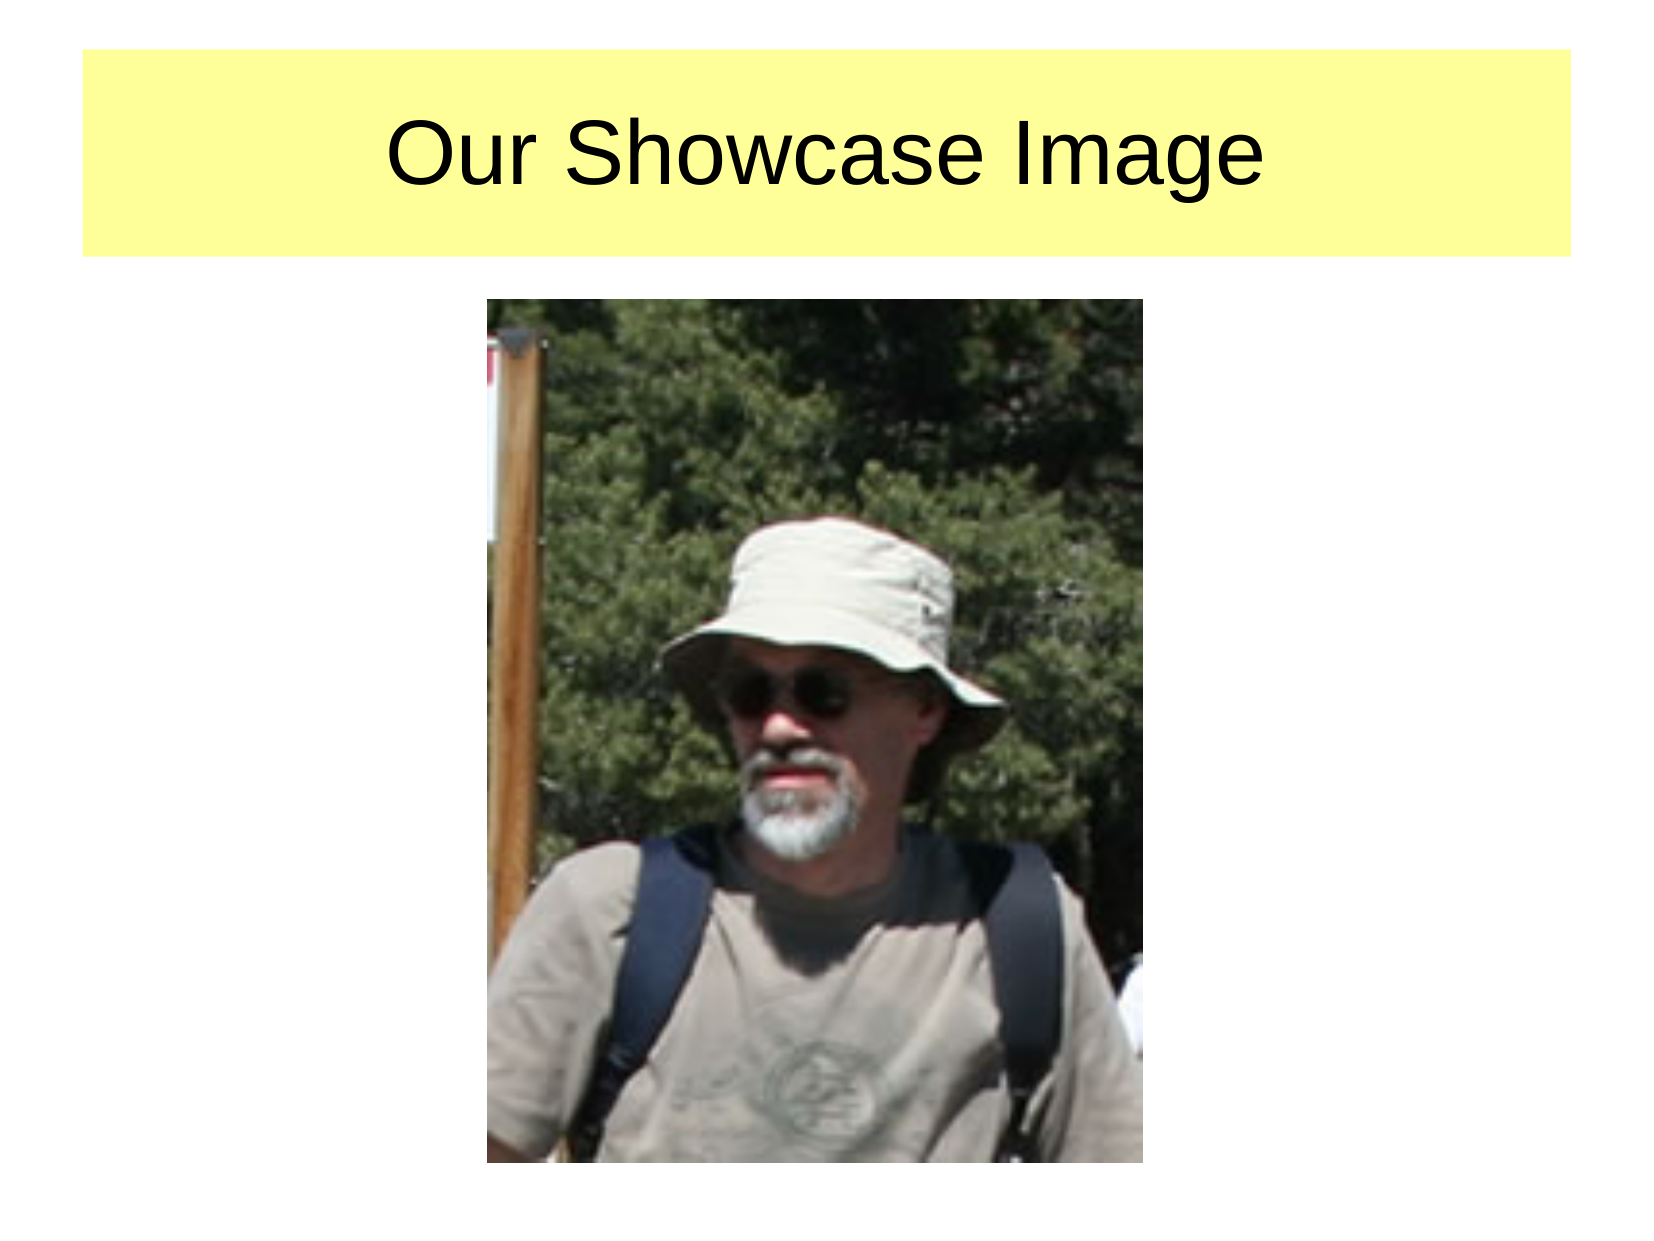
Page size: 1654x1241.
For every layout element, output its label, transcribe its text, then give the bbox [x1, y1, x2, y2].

title Our Showcase Image [82, 49, 1571, 257]
picture [487, 299, 1143, 1163]
